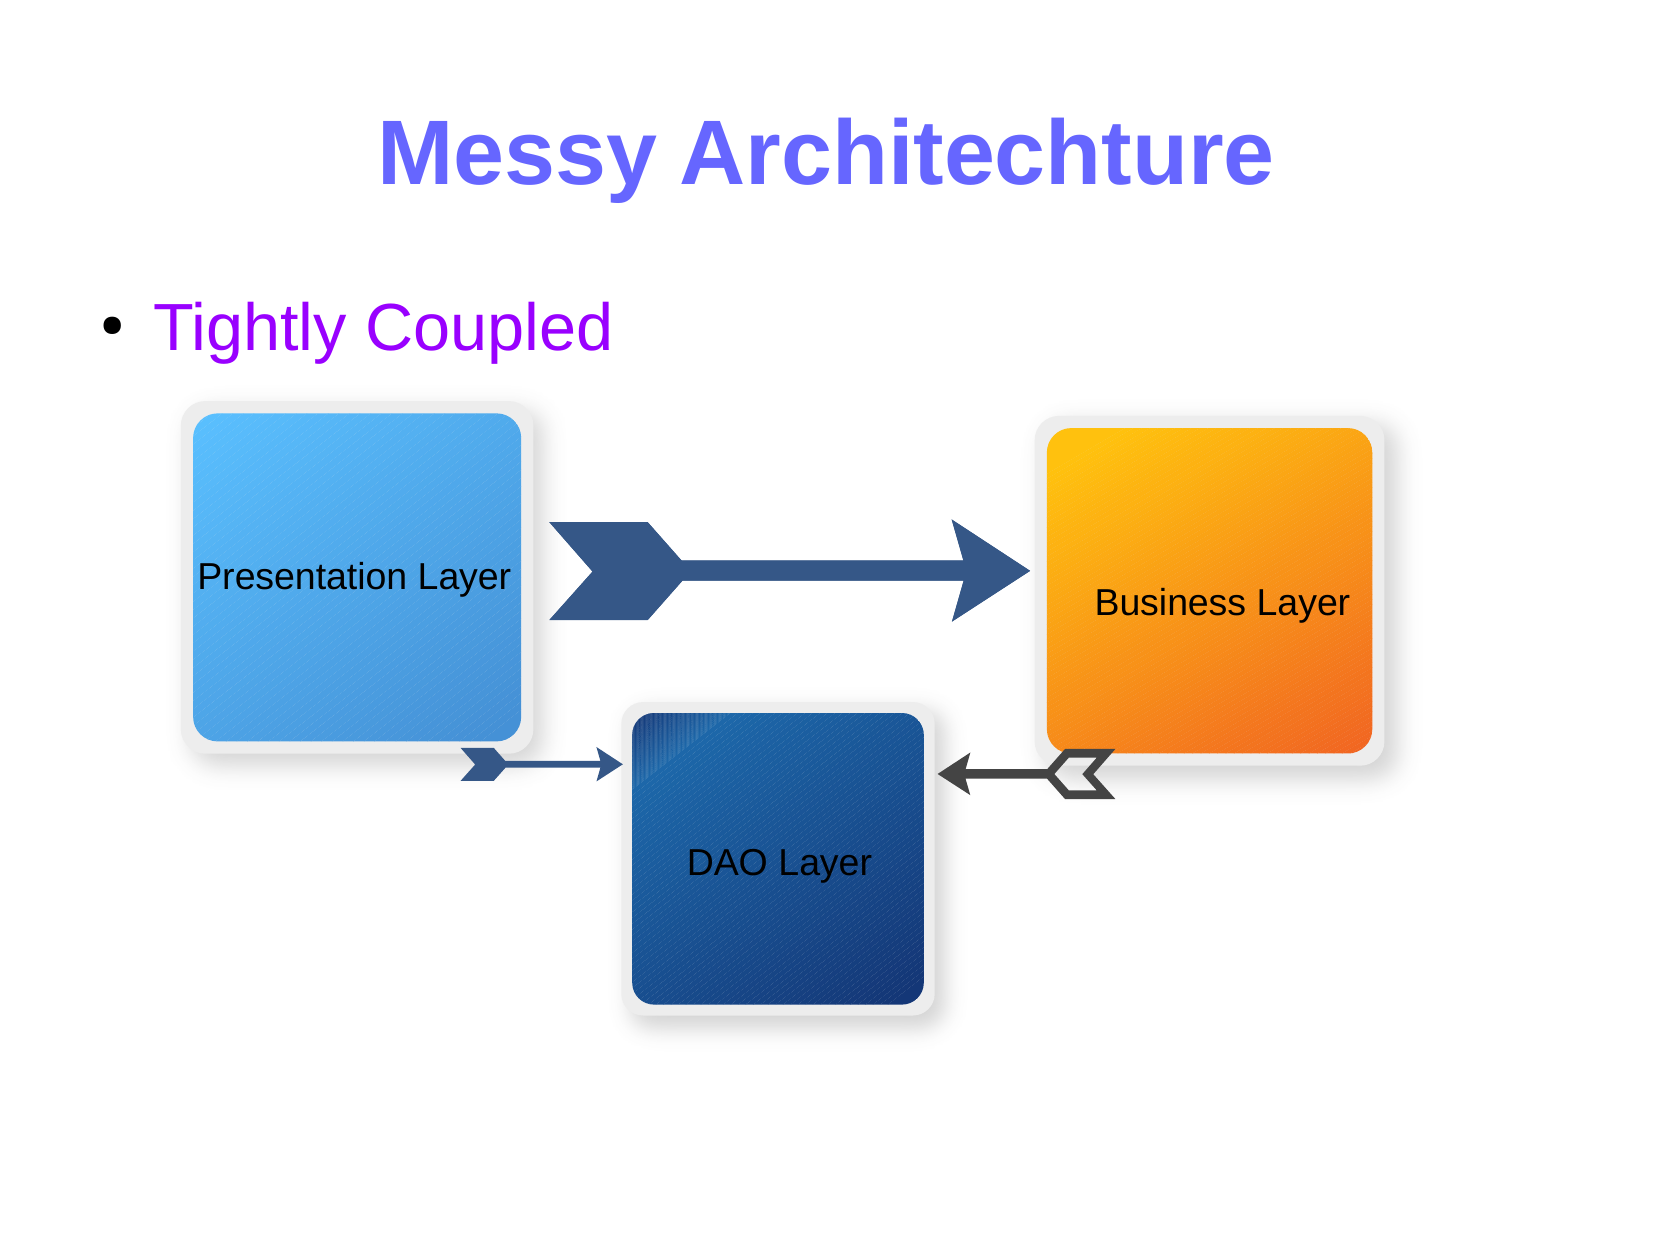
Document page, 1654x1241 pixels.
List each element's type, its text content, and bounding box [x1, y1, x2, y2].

list Tightly Coupled [82, 290, 1571, 1010]
picture [141, 364, 1436, 1052]
list Tightly Coupled [567, 631, 1009, 744]
title Messy Architechture [82, 49, 1571, 257]
